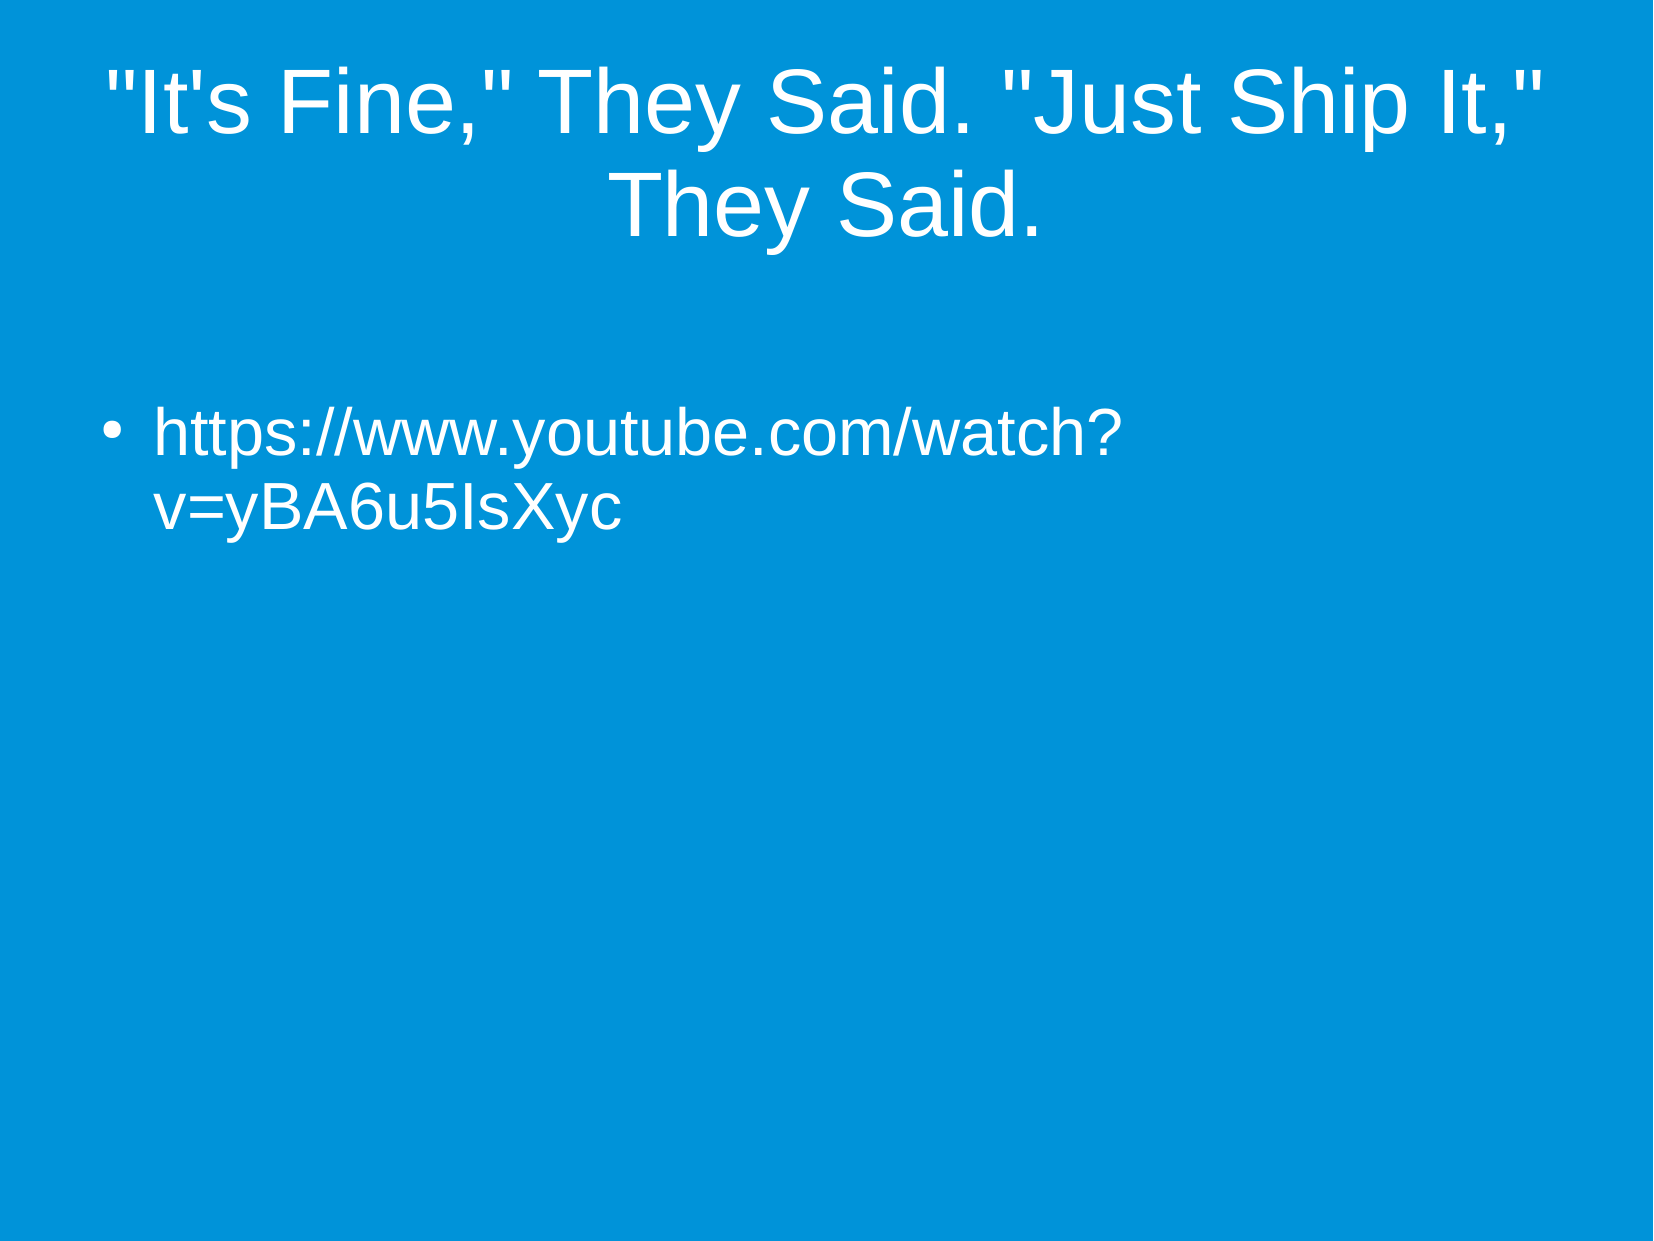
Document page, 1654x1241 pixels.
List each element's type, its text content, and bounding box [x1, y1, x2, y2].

list https://www.youtube.com/watch?v=yBA6u5IsXyc [82, 290, 1571, 1010]
title "It's Fine," They Said. "Just Ship It," They Said. [82, 49, 1571, 257]
